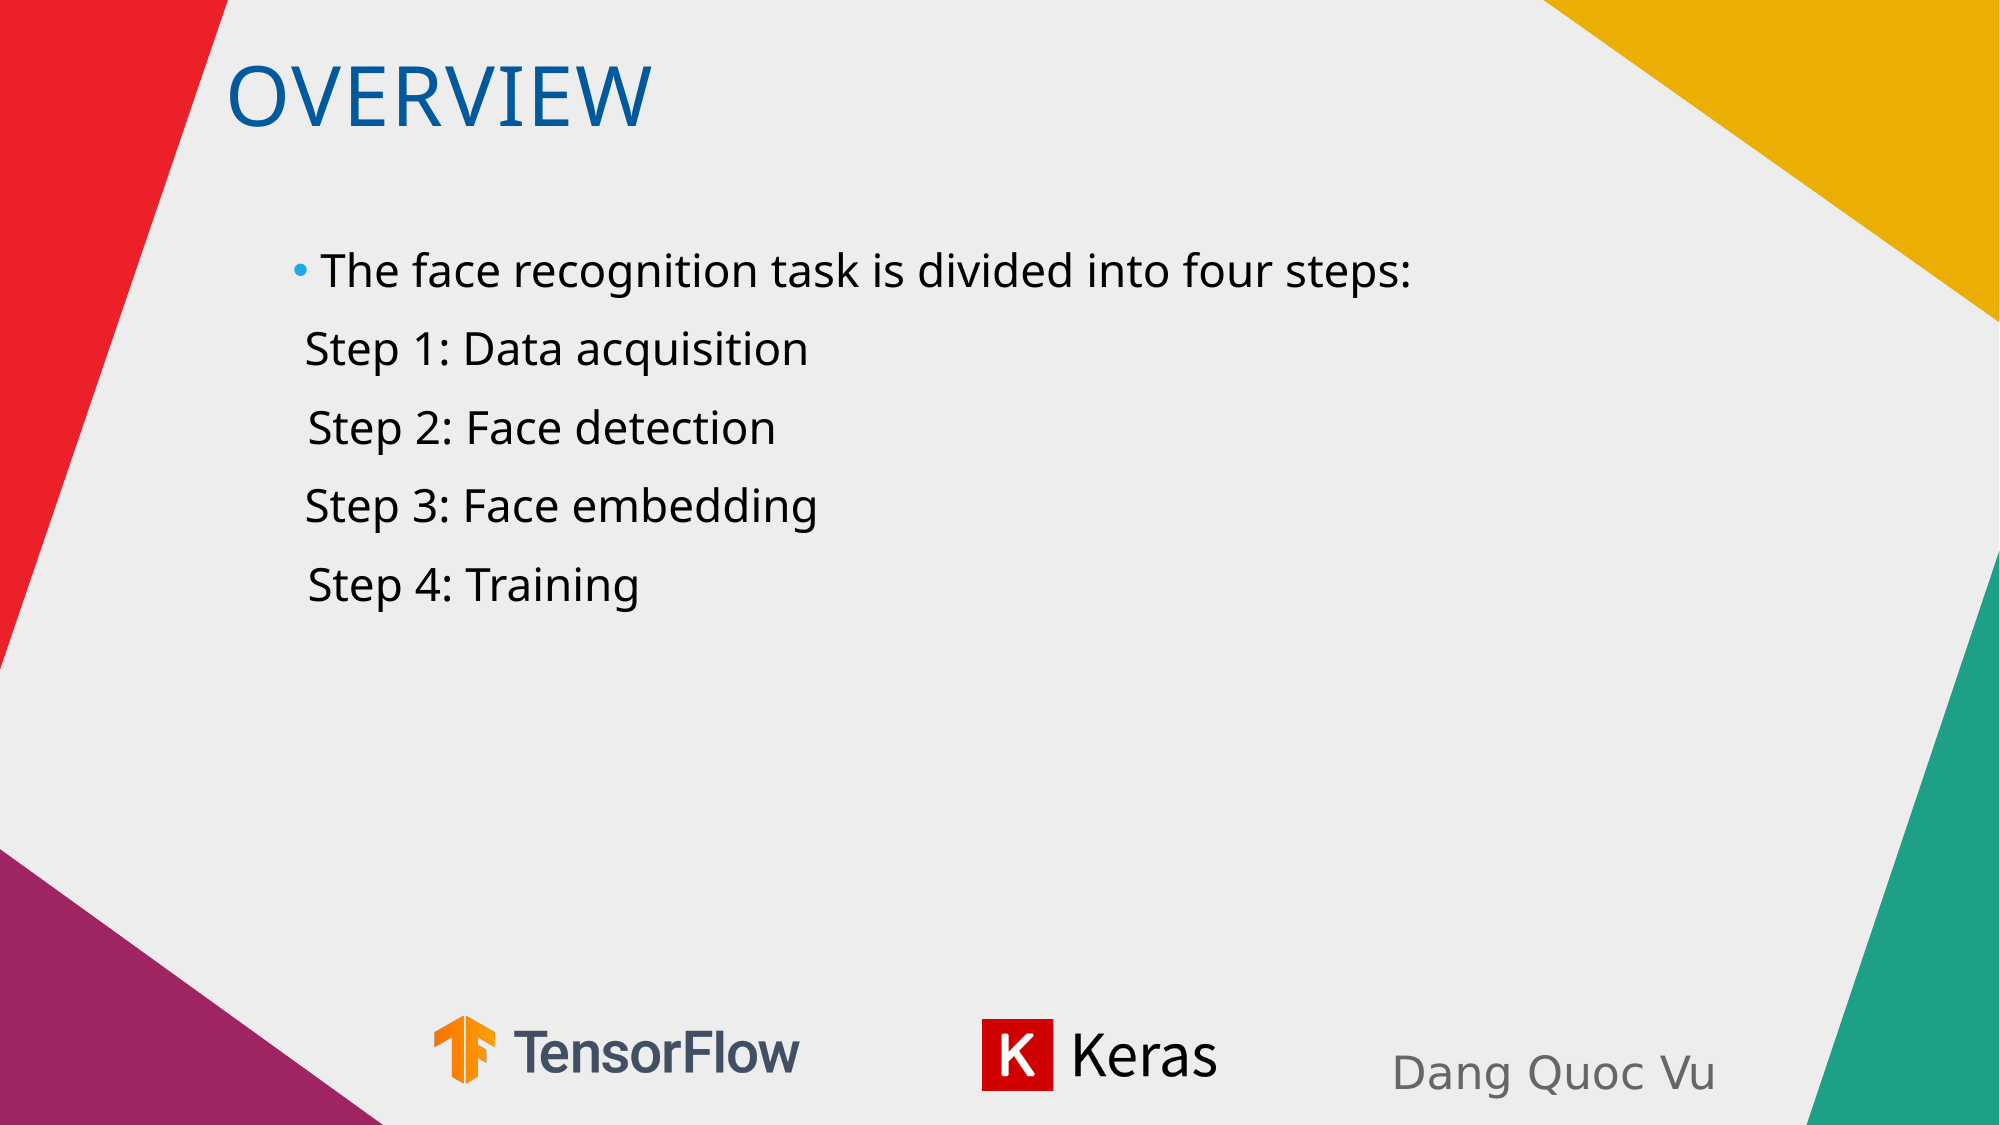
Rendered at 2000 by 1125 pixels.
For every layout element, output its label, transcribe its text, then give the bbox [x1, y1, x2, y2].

picture [982, 1019, 1216, 1091]
title Overview [210, 0, 1805, 225]
text_box Dang Quoc Vu [1308, 1032, 1801, 1111]
list The face recognition task is divided into four steps: Step 1: Data acquisition Step 2: Face detection Step 3: Face embedding Step 4: Training [285, 240, 1880, 901]
picture [393, 974, 841, 1125]
